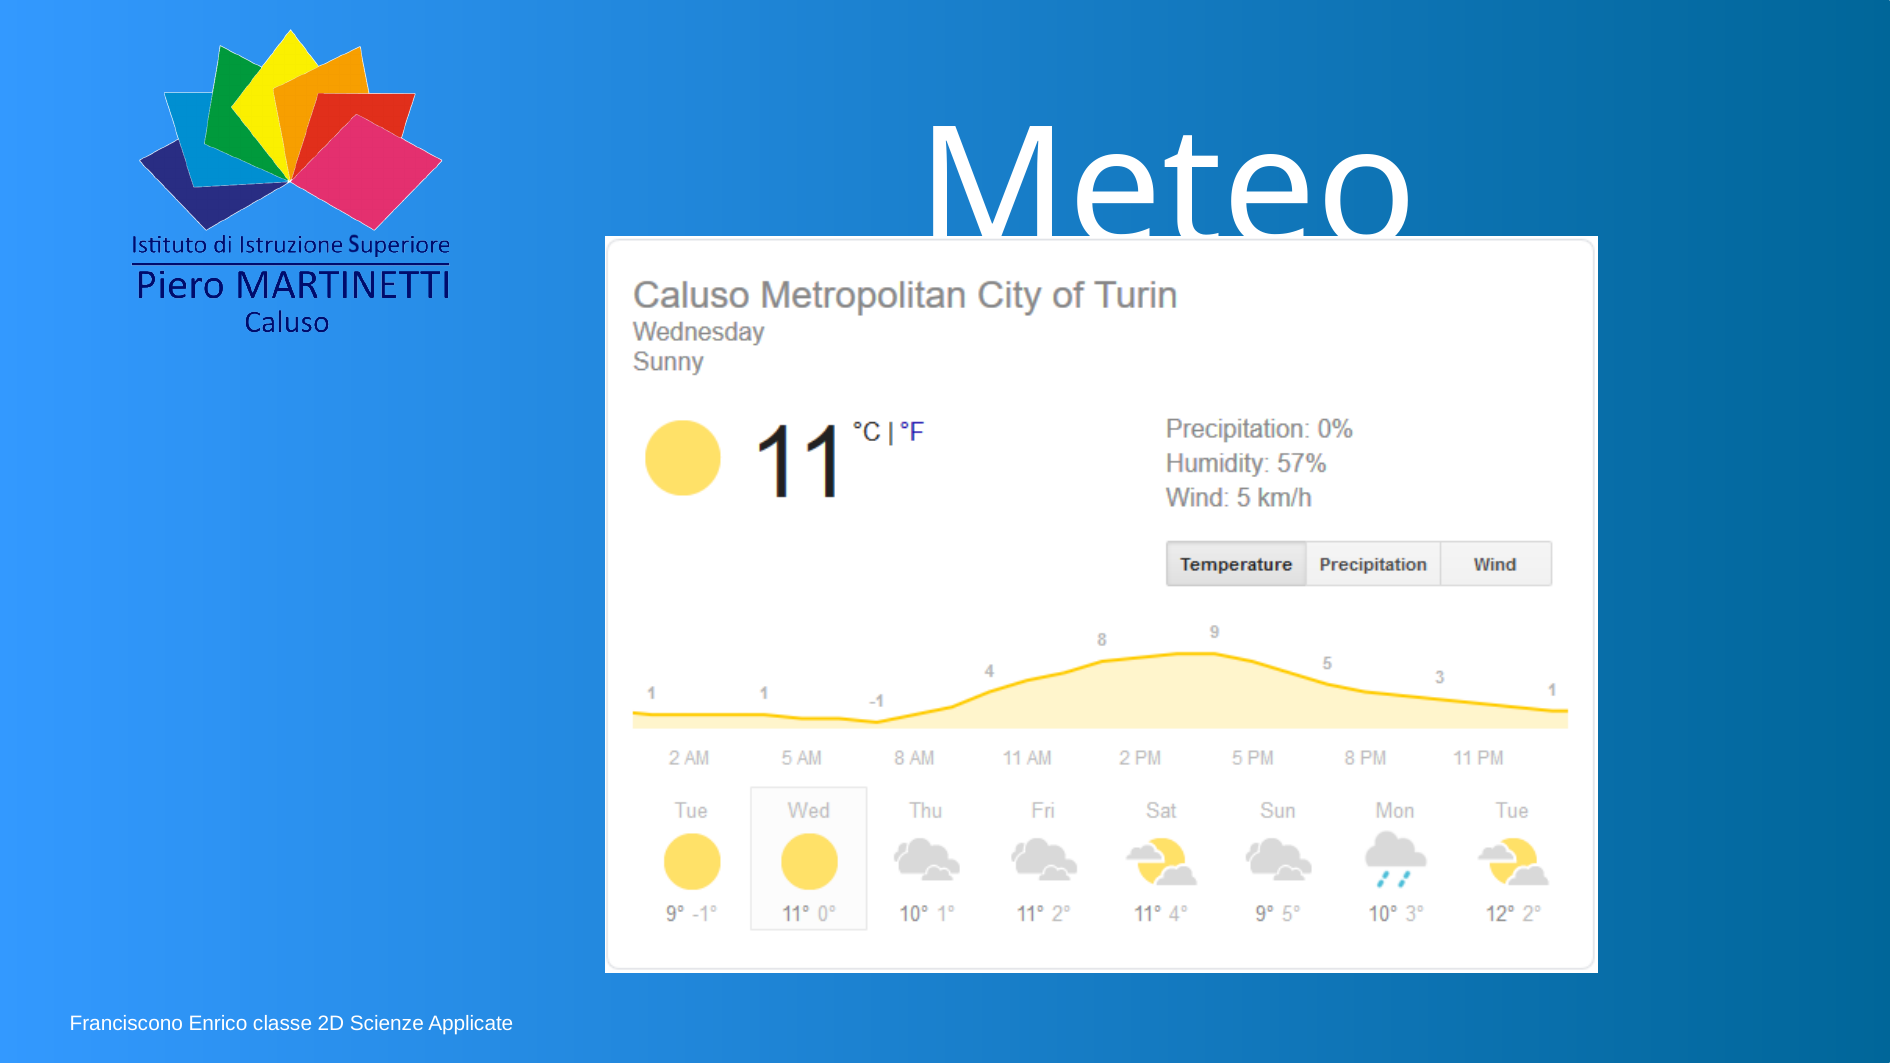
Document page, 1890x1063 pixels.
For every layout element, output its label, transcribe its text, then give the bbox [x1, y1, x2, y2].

text_box Franciscono Enrico classe 2D Scienze Applicate [54, 1004, 628, 1063]
text_box Meteo [591, 59, 1760, 268]
picture [0, 23, 591, 355]
picture [605, 236, 1598, 973]
